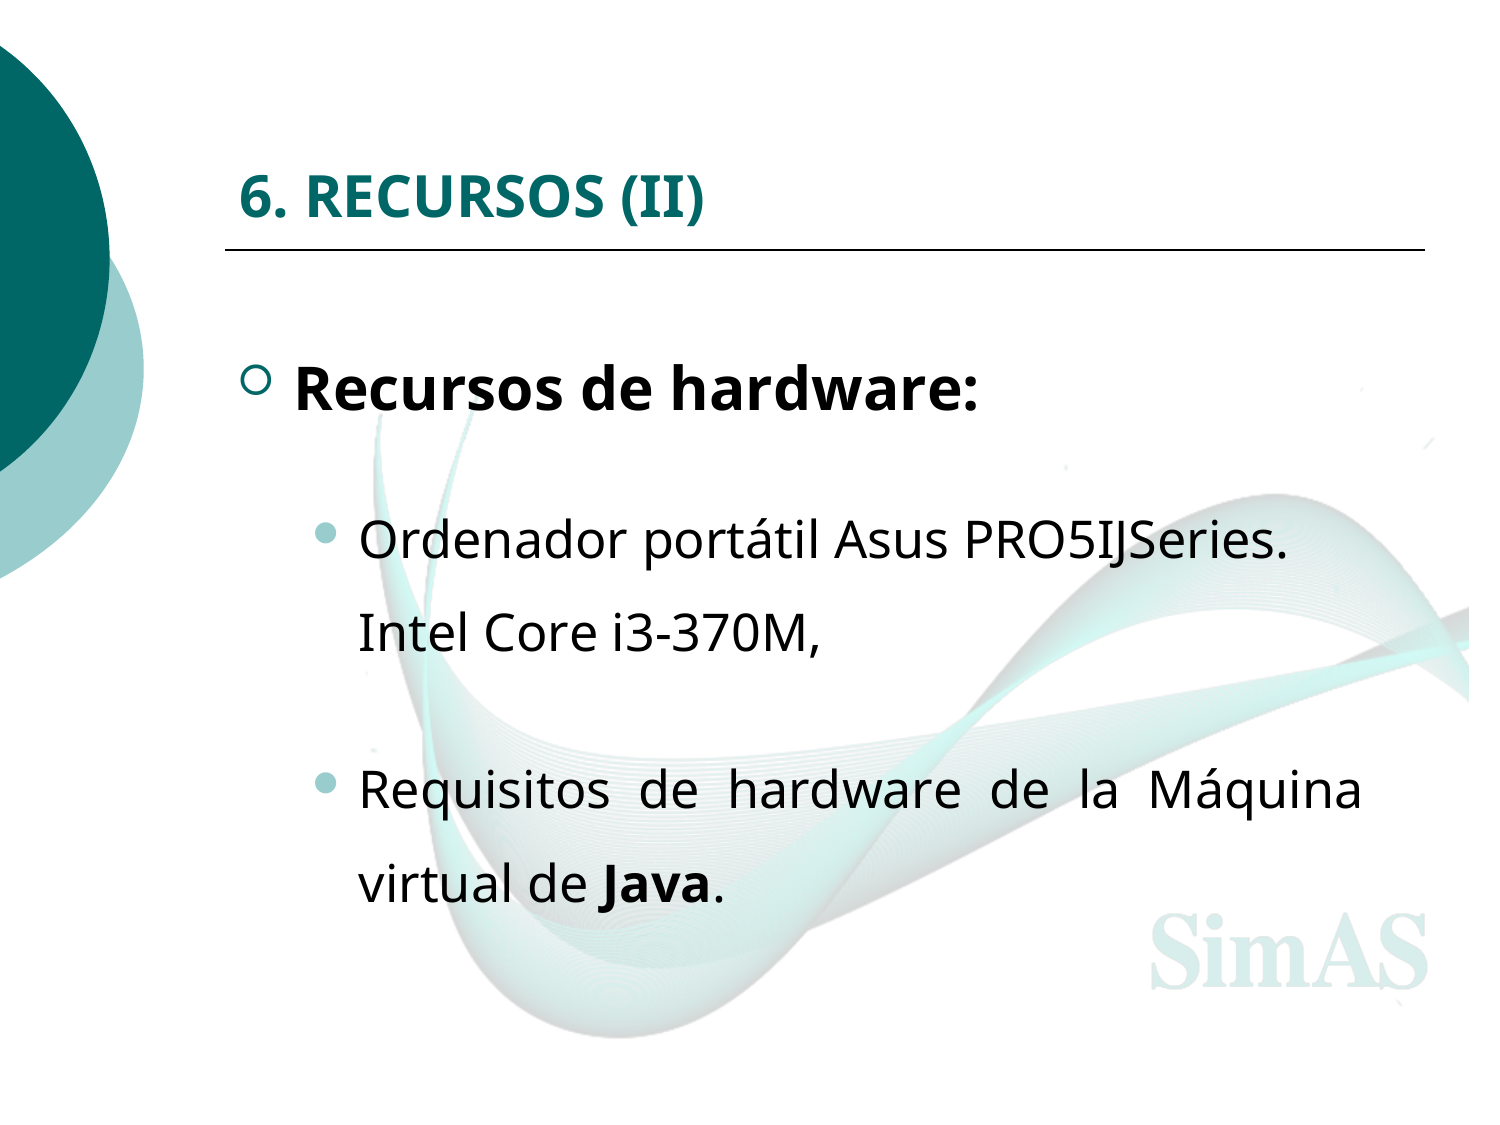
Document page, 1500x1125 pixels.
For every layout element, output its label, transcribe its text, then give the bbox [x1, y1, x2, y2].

list Recursos de hardware: Ordenador portátil Asus PRO5IJSeries. Intel Core i3-370M, Requisitos de hardware de la Máquina virtual de Java. [222, 341, 1380, 1017]
title 6. RECURSOS (II) [224, 49, 1425, 237]
